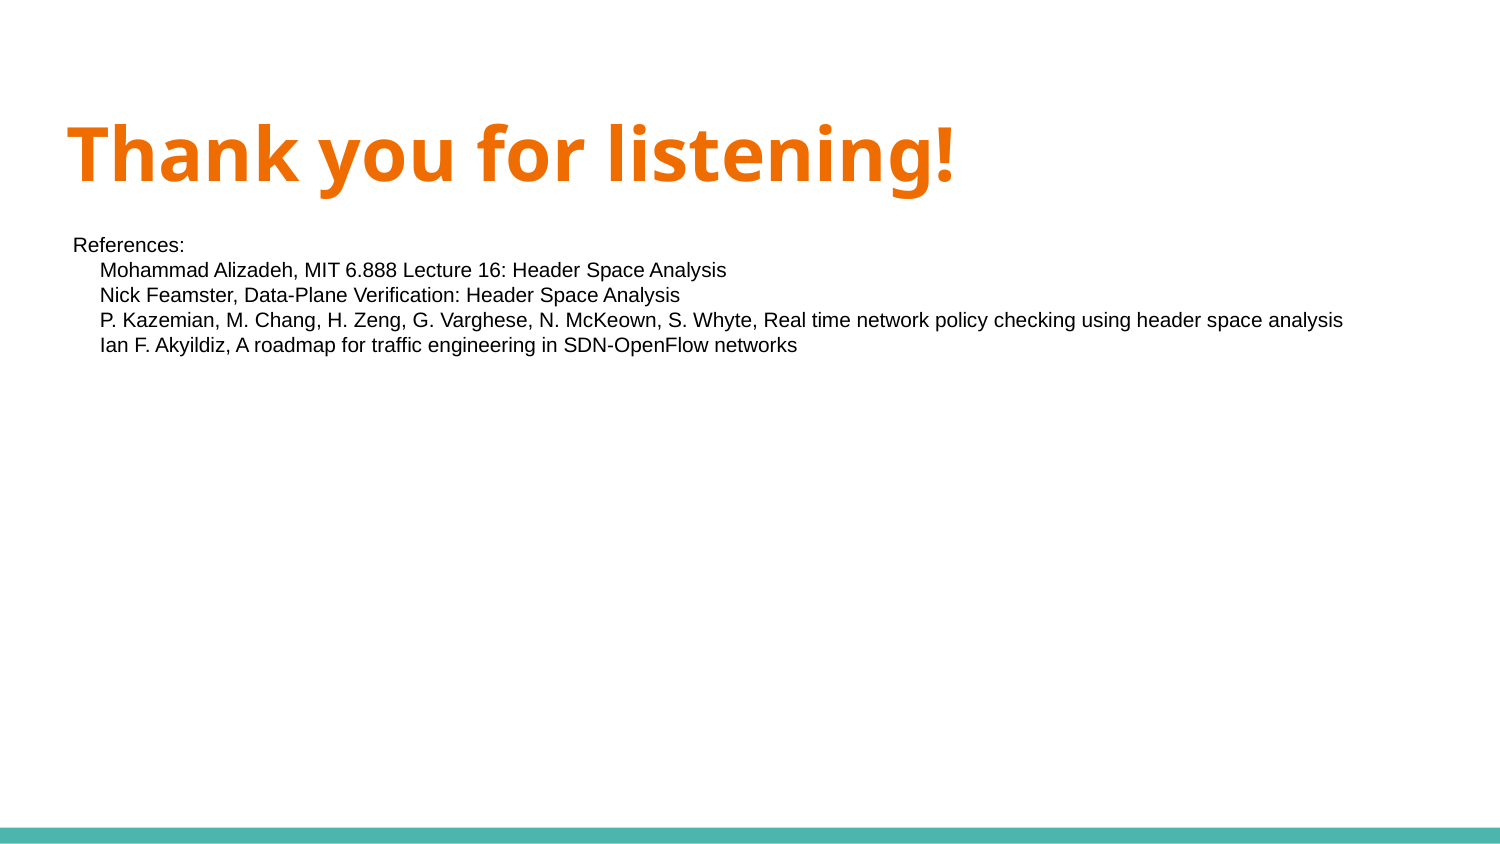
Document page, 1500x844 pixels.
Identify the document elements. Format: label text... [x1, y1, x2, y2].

title Thank you for listening! [51, 91, 1449, 208]
list References: Mohammad Alizadeh, MIT 6.888 Lecture 16: Header Space Analysis Nick Feamster, Data-Plane Verification: Header Space Analysis P. Kazemian, M. Chang, H. Zeng, G. Varghese, N. McKeown, S. Whyte, Real time network policy checking using header space analysis Ian F. Akyildiz, A roadmap for traffic engineering in SDN-OpenFlow networks [57, 217, 1456, 397]
